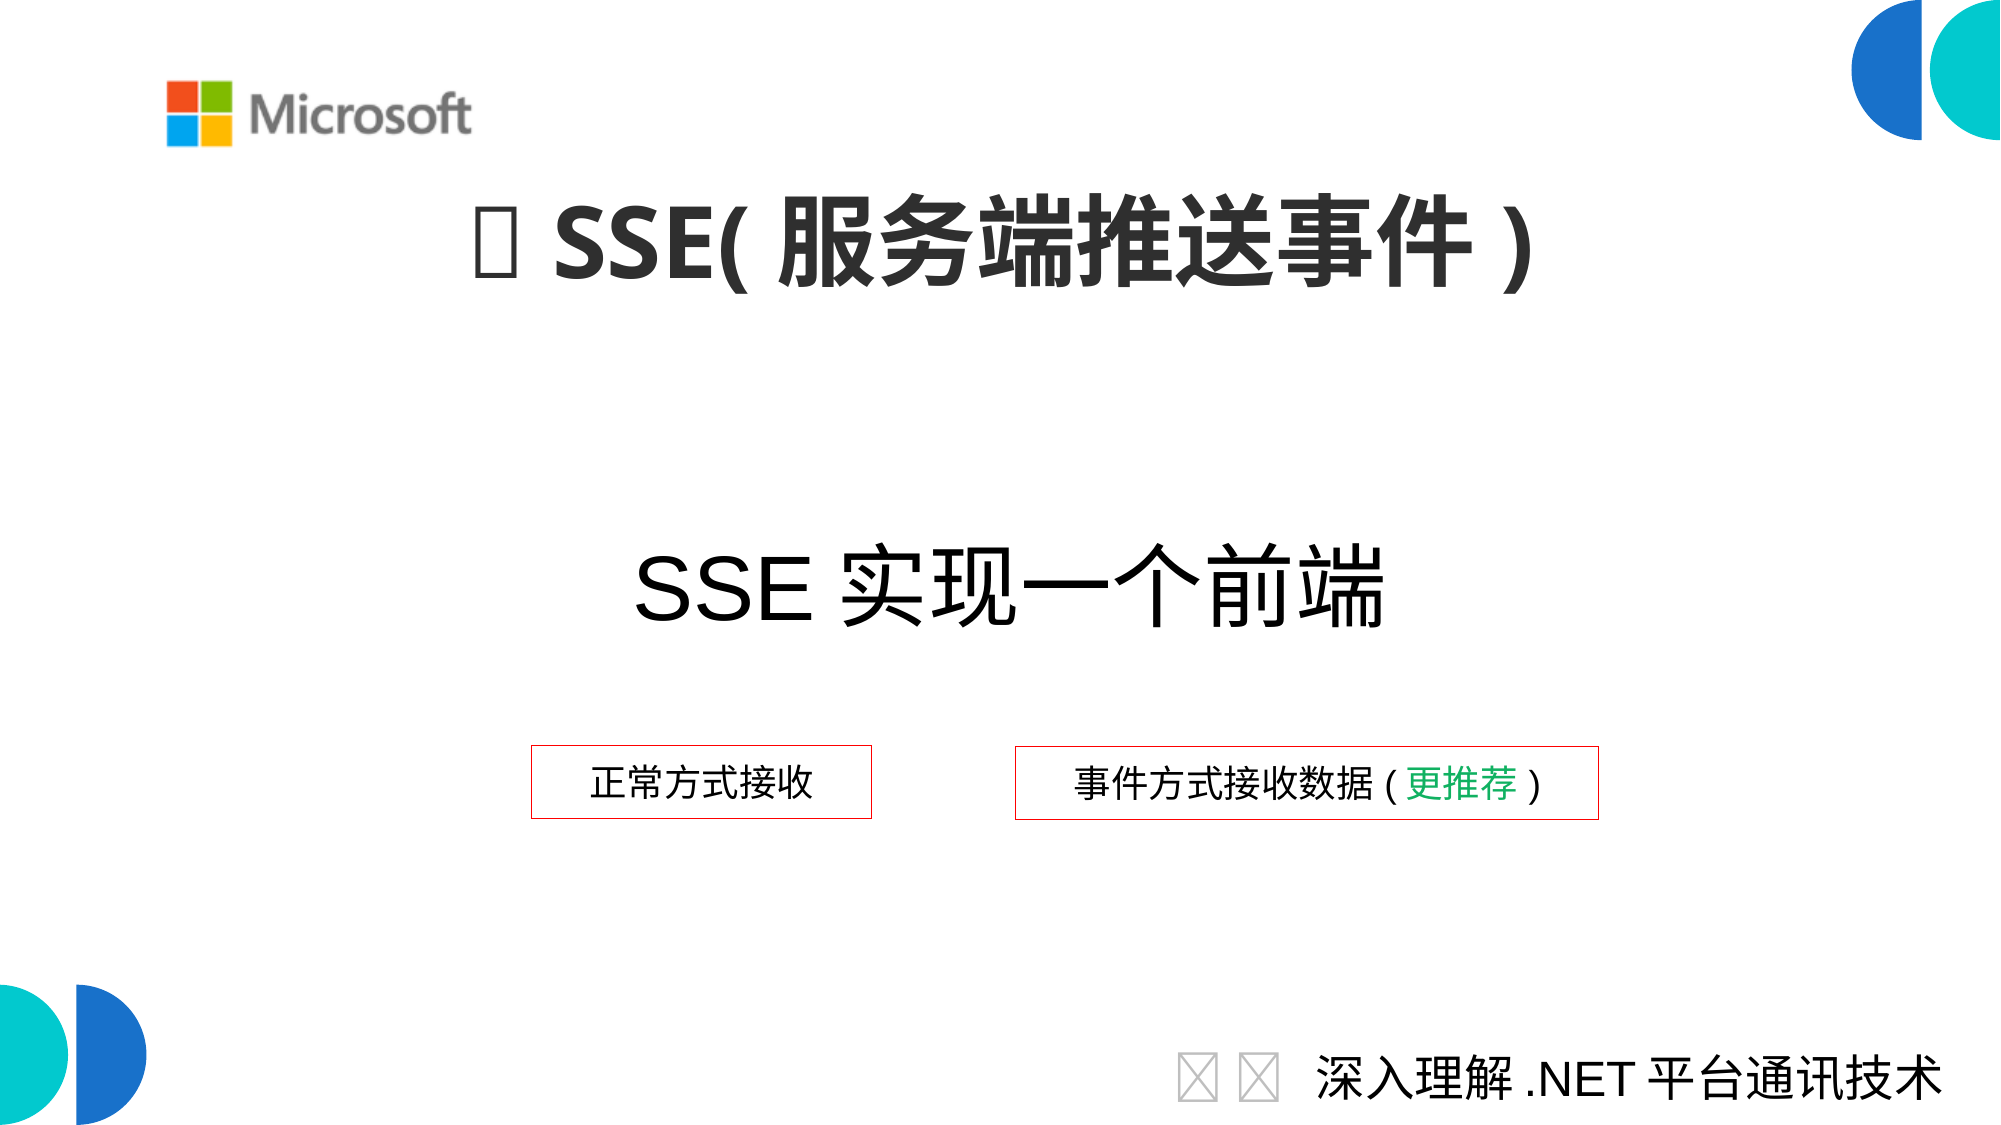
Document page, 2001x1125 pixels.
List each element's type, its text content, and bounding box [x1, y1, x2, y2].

picture [85, 41, 552, 189]
text_box 事件方式接收数据(更推荐) [1015, 746, 1599, 820]
text_box [1702, 6, 2001, 160]
subtitle 🚀 🚀 深入理解.NET平台通讯技术 [1173, 1046, 1952, 1107]
text_box SSE实现一个前端 [617, 506, 1402, 643]
title 🚀 SSE(服务端推送事件) [138, 145, 1862, 332]
text_box 正常方式接收 [531, 745, 872, 819]
